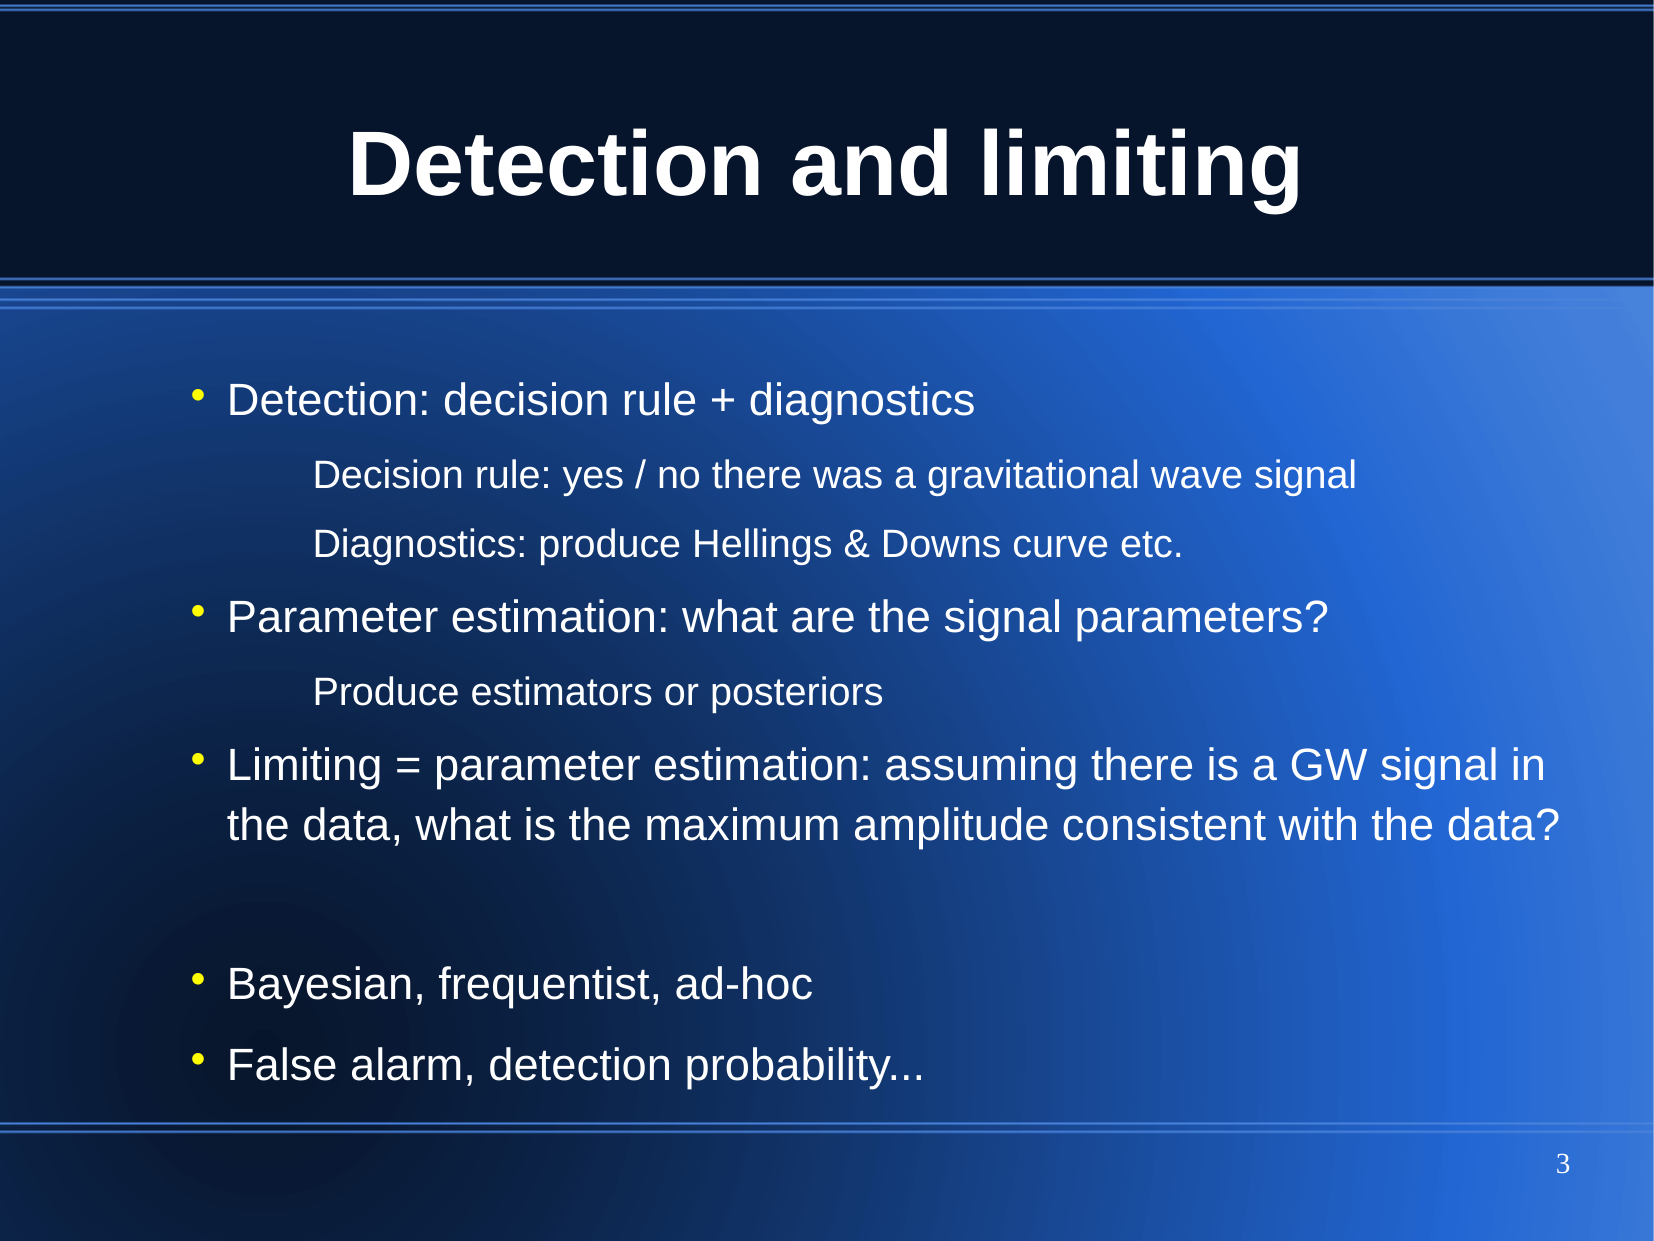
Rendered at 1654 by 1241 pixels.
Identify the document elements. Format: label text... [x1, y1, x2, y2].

title Detection and limiting [82, 49, 1571, 257]
picture [0, 0, 1654, 1241]
list Detection: decision rule + diagnostics Decision rule: yes / no there was a gravitational wave signal Diagnostics: produce Hellings & Downs curve etc. Parameter estimation: what are the signal parameters? Produce estimators or posteriors Limiting = parameter estimation: assuming there is a GW signal in the data, what is the maximum amplitude consistent with the data? Bayesian, frequentist, ad-hoc False alarm, detection probability... [178, 364, 1570, 1147]
